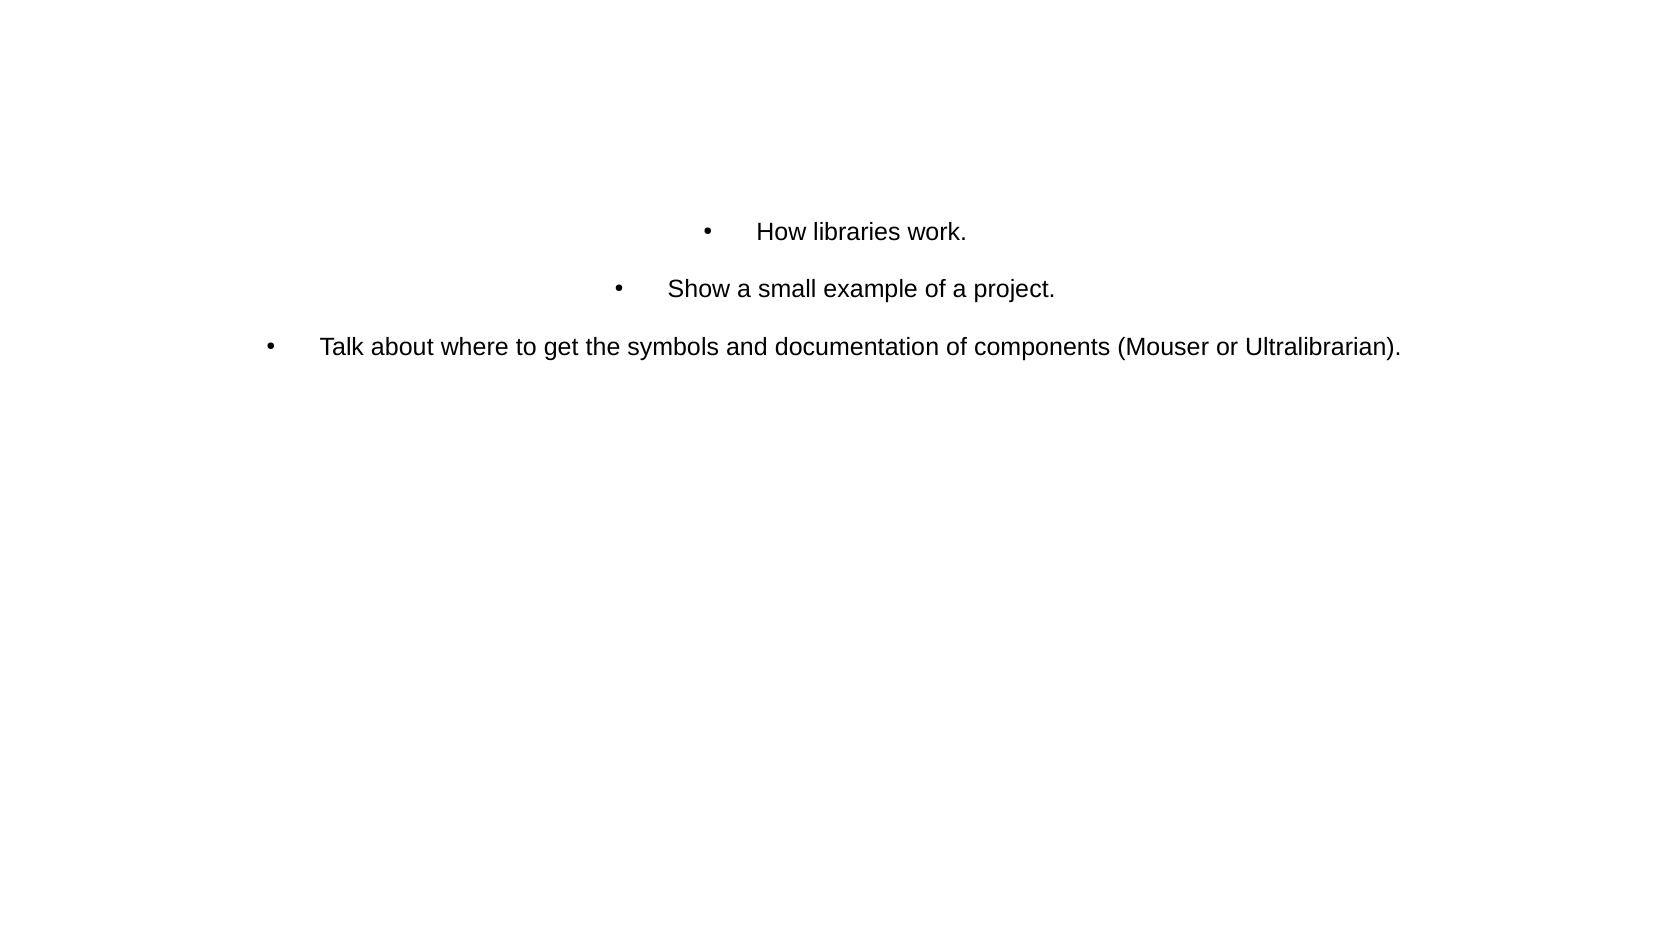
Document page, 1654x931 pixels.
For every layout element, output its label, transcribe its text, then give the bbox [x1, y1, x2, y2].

list How libraries work. Show a small example of a project. Talk about where to get the symbols and documentation of components (Mouser or Ultralibrarian). [82, 217, 1571, 758]
